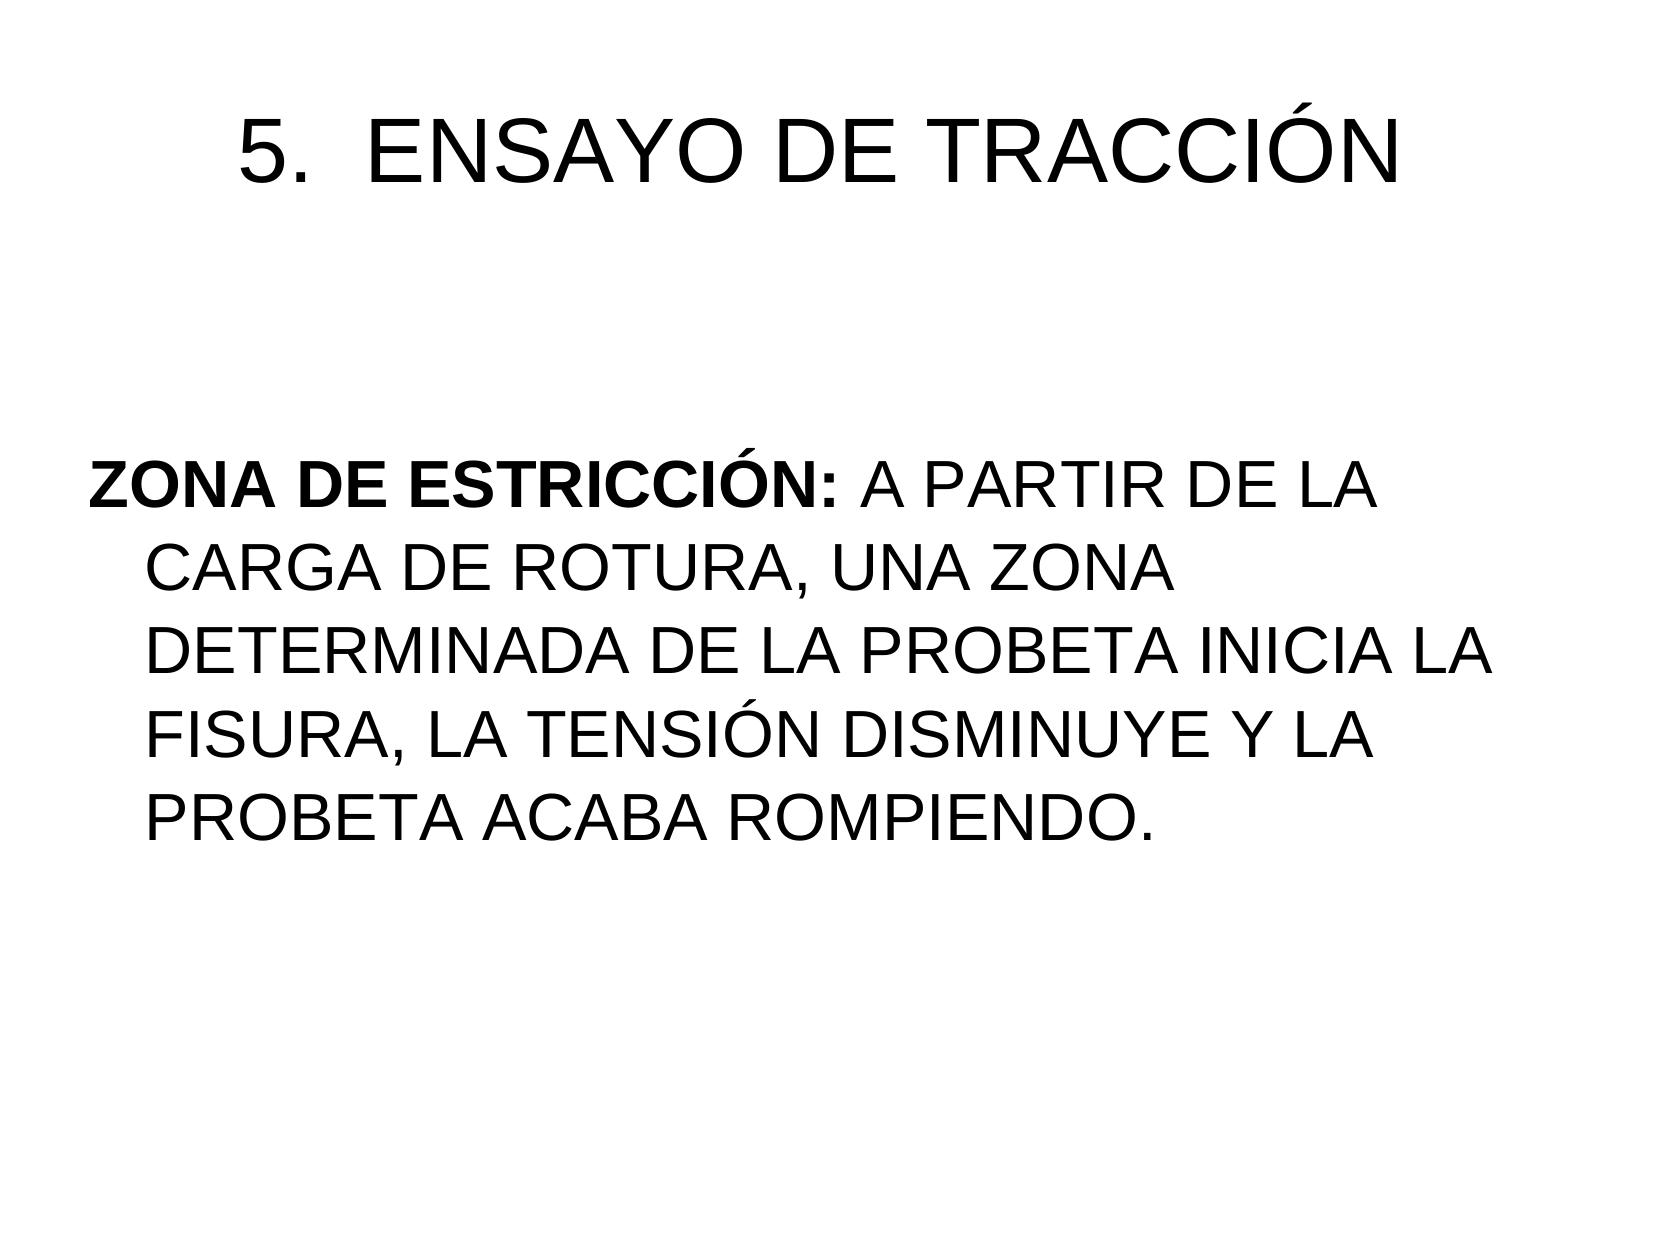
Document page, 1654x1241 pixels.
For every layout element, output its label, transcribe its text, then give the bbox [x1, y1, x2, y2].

subtitle ZONA DE ESTRICCIÓN: A PARTIR DE LA CARGA DE ROTURA, UNA ZONA DETERMINADA DE LA PROBETA INICIA LA FISURA, LA TENSIÓN DISMINUYE Y LA PROBETA ACABA ROMPIENDO. [88, 361, 1577, 1180]
title 5. ENSAYO DE TRACCIÓN [77, 29, 1565, 259]
